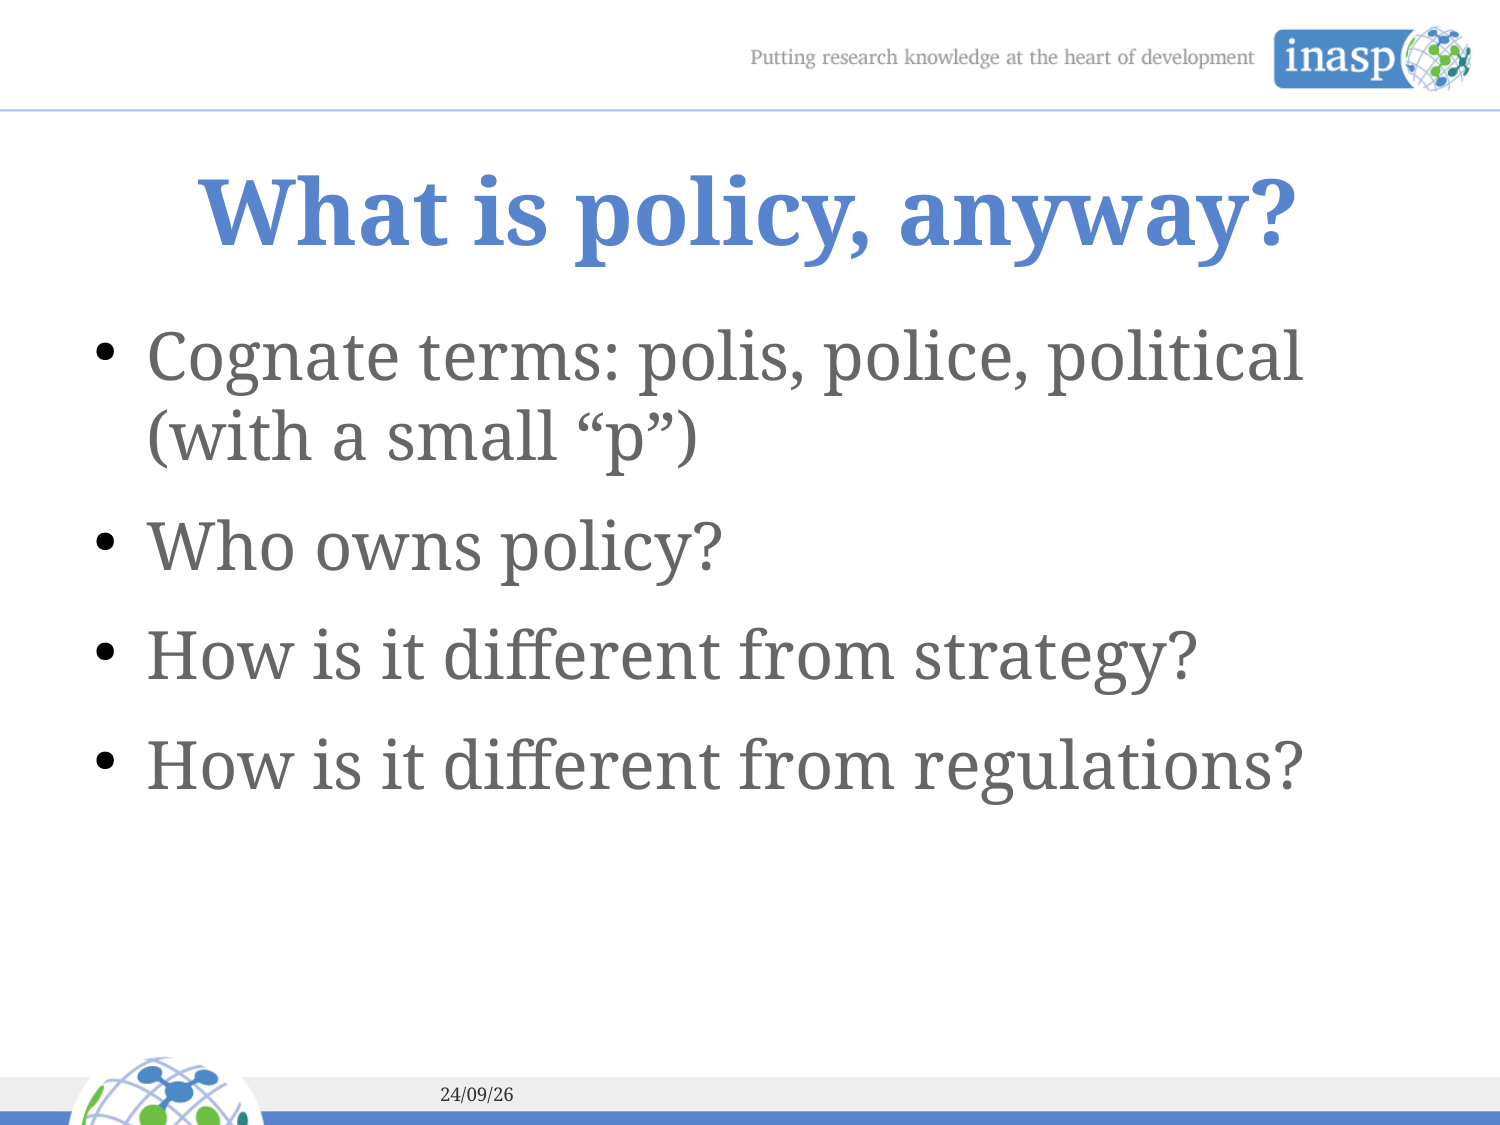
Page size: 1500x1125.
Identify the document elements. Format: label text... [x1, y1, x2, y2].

list Cognate terms: polis, police, political (with a small “p”) Who owns policy? How is it different from strategy? How is it different from regulations? [75, 313, 1426, 967]
title What is policy, anyway? [75, 129, 1426, 313]
picture [0, 0, 1500, 1125]
